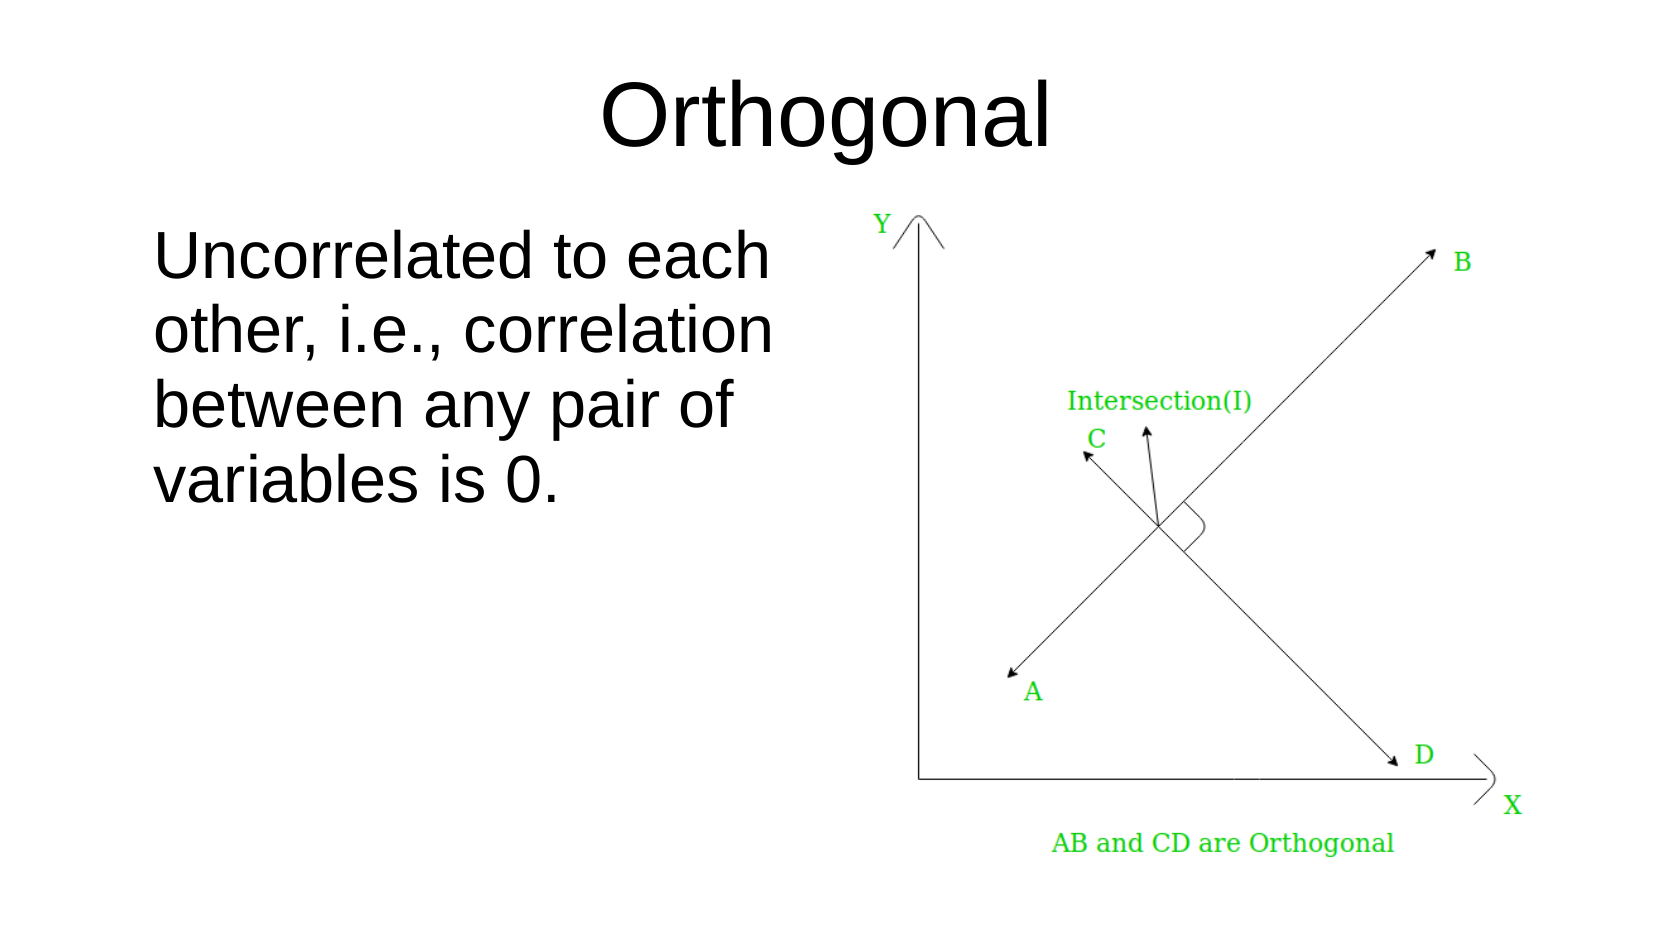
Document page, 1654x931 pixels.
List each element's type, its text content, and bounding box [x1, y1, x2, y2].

title Orthogonal [82, 37, 1571, 193]
picture [855, 209, 1538, 895]
list Uncorrelated to each other, i.e., correlation between any pair of variables is 0. [82, 217, 809, 758]
